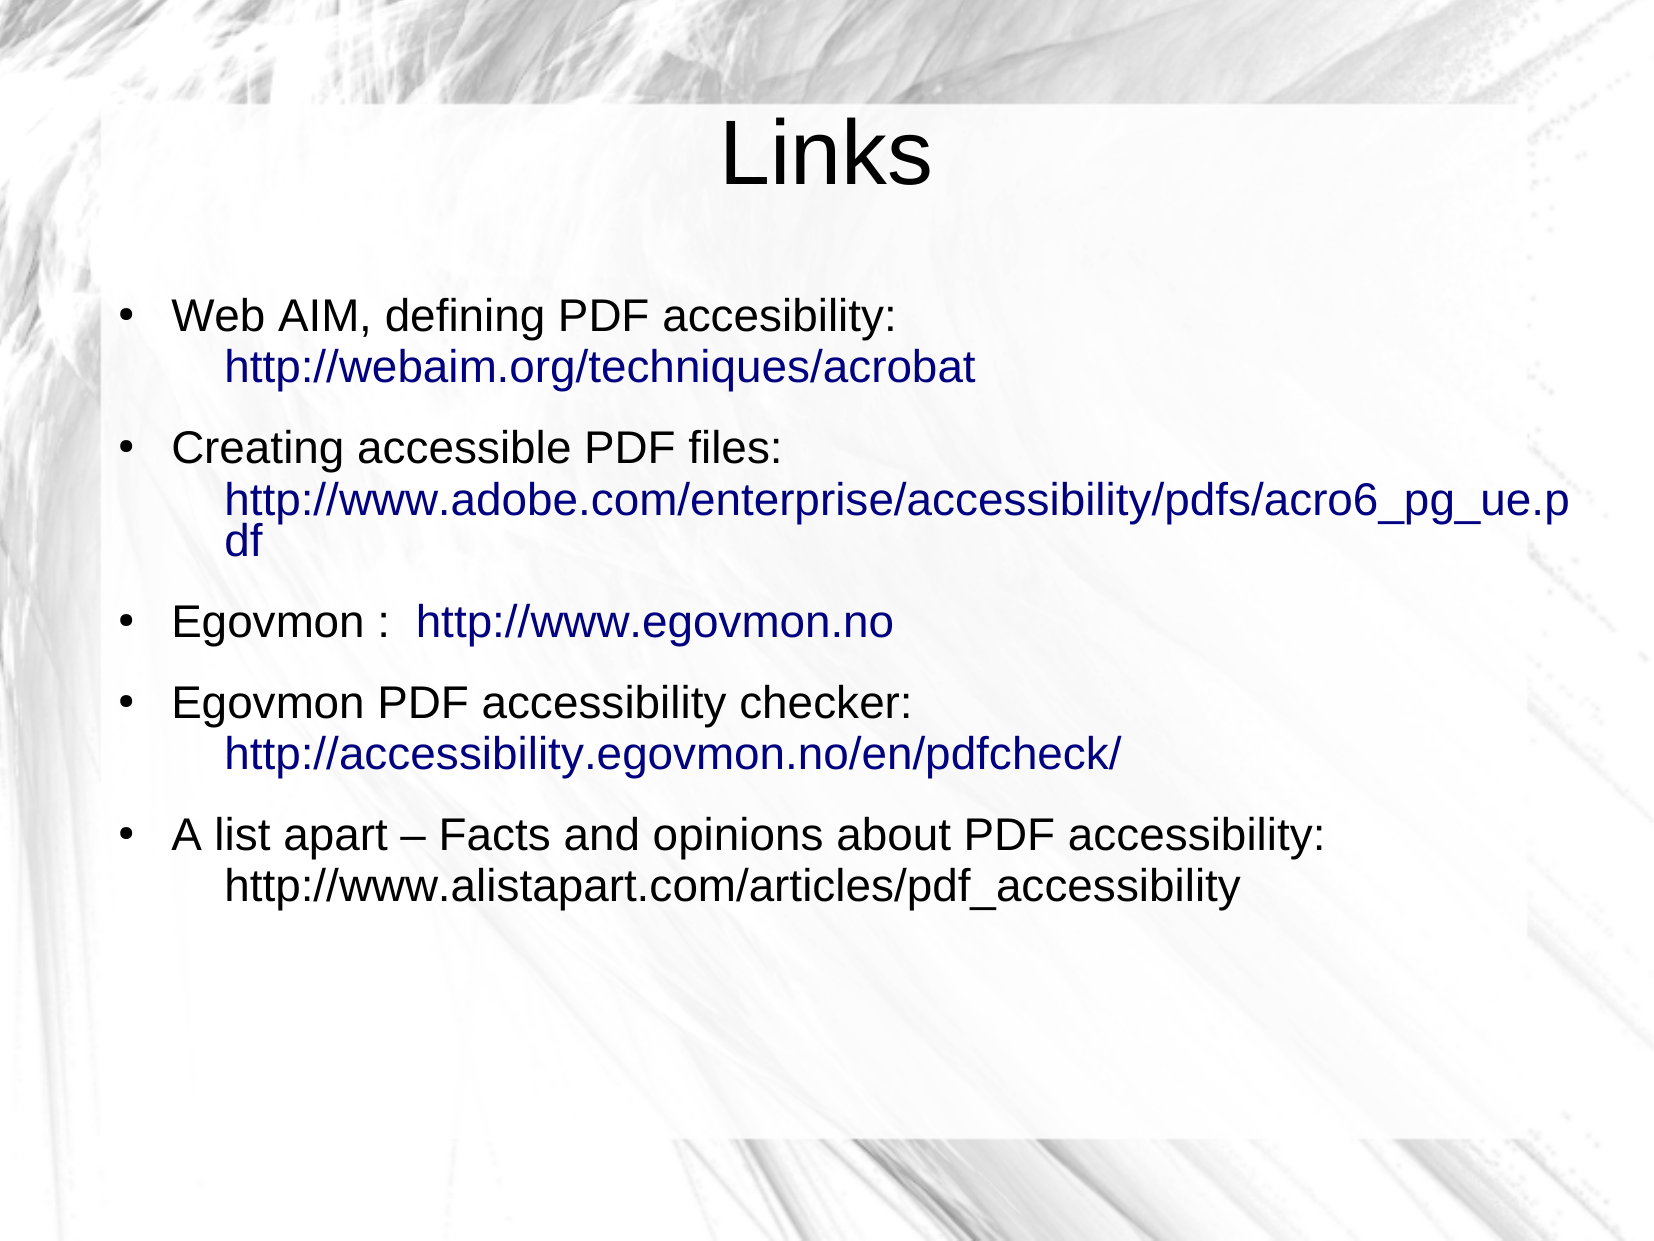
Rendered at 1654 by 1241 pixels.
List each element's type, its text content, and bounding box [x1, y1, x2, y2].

title Links [82, 56, 1571, 250]
list Web AIM, defining PDF accesibility: http://webaim.org/techniques/acrobat Creating accessible PDF files: http://www.adobe.com/enterprise/accessibility/pdfs/acro6_pg_ue.pdf Egovmon : http://www.egovmon.no Egovmon PDF accessibility checker: http://accessibility.egovmon.no/en/pdfcheck/ A list apart – Facts and opinions about PDF accessibility: http://www.alistapart.com/articles/pdf_accessibility [82, 290, 1571, 1094]
picture [0, 0, 1654, 1241]
